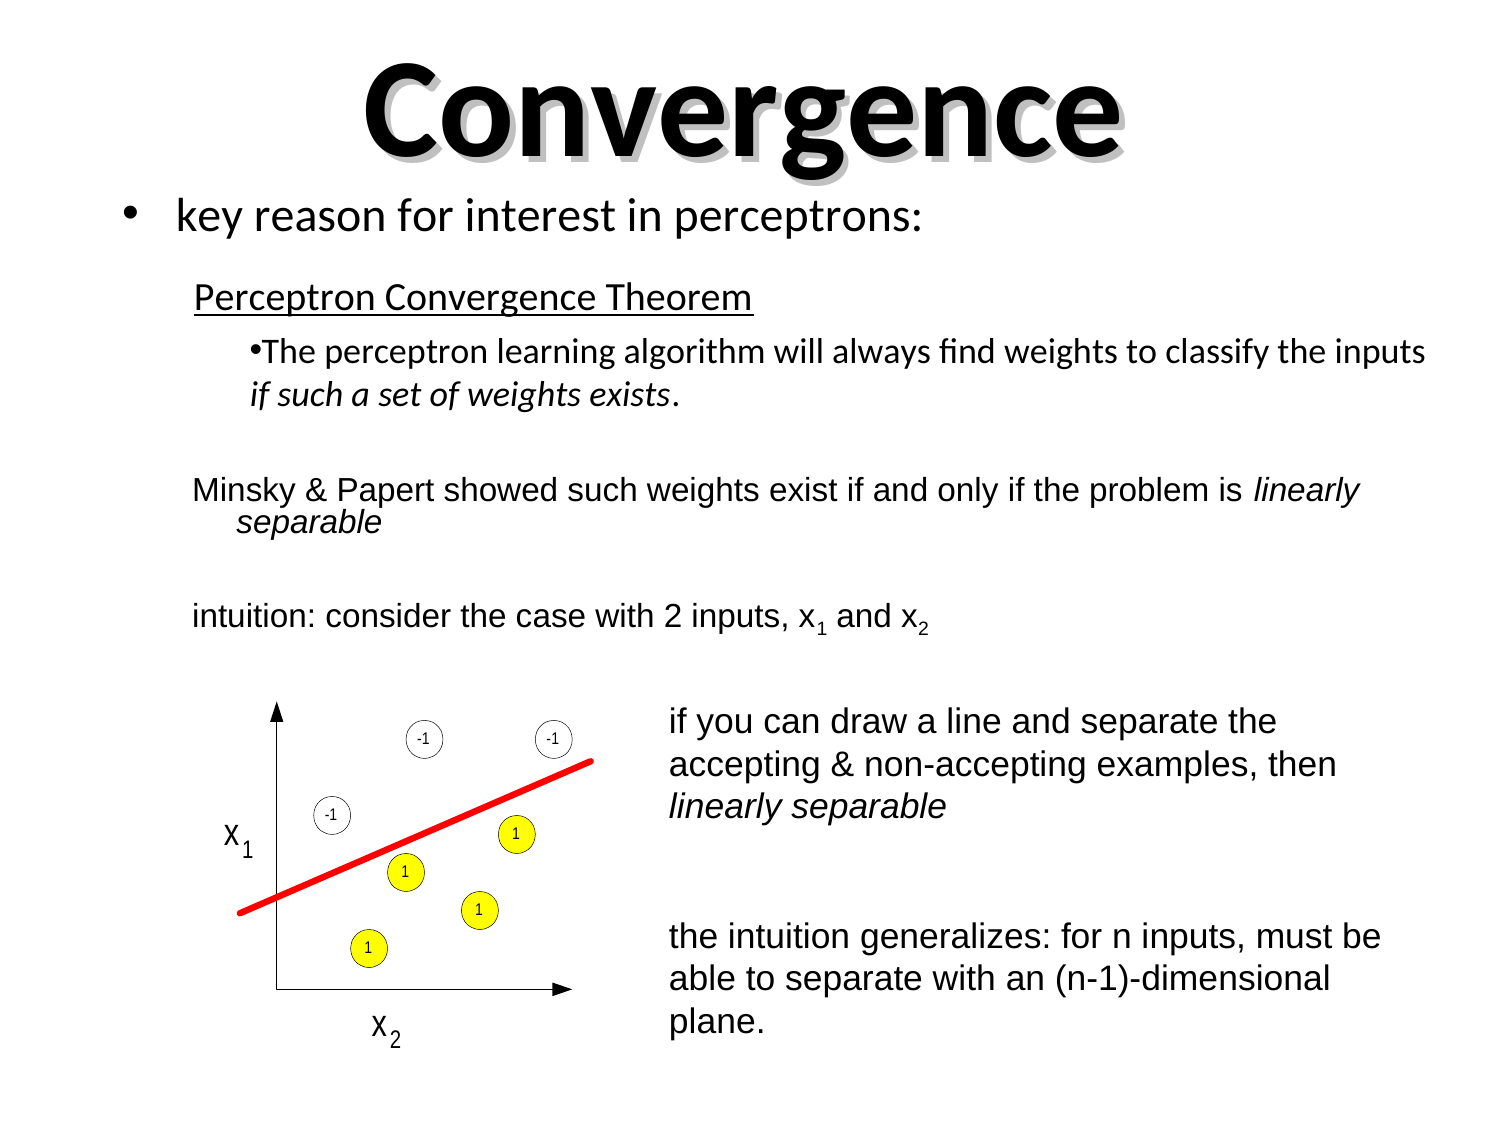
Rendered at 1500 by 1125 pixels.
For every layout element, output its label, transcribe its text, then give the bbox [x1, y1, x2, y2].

text_box Minsky & Papert showed such weights exist if and only if the problem is linearly separable intuition: consider the case with 2 inputs, x1 and x2 [107, 468, 1467, 668]
chart [202, 657, 656, 1066]
list key reason for interest in perceptrons: Perceptron Convergence Theorem The perceptron learning algorithm will always find weights to classify the inputs if such a set of weights exists. [107, 175, 1467, 422]
title Convergence [23, 35, 1465, 164]
text_box if you can draw a line and separate the accepting & non-accepting examples, then linearly separable the intuition generalizes: for n inputs, must be able to separate with an (n-1)-dimensional plane. [654, 691, 1429, 1048]
